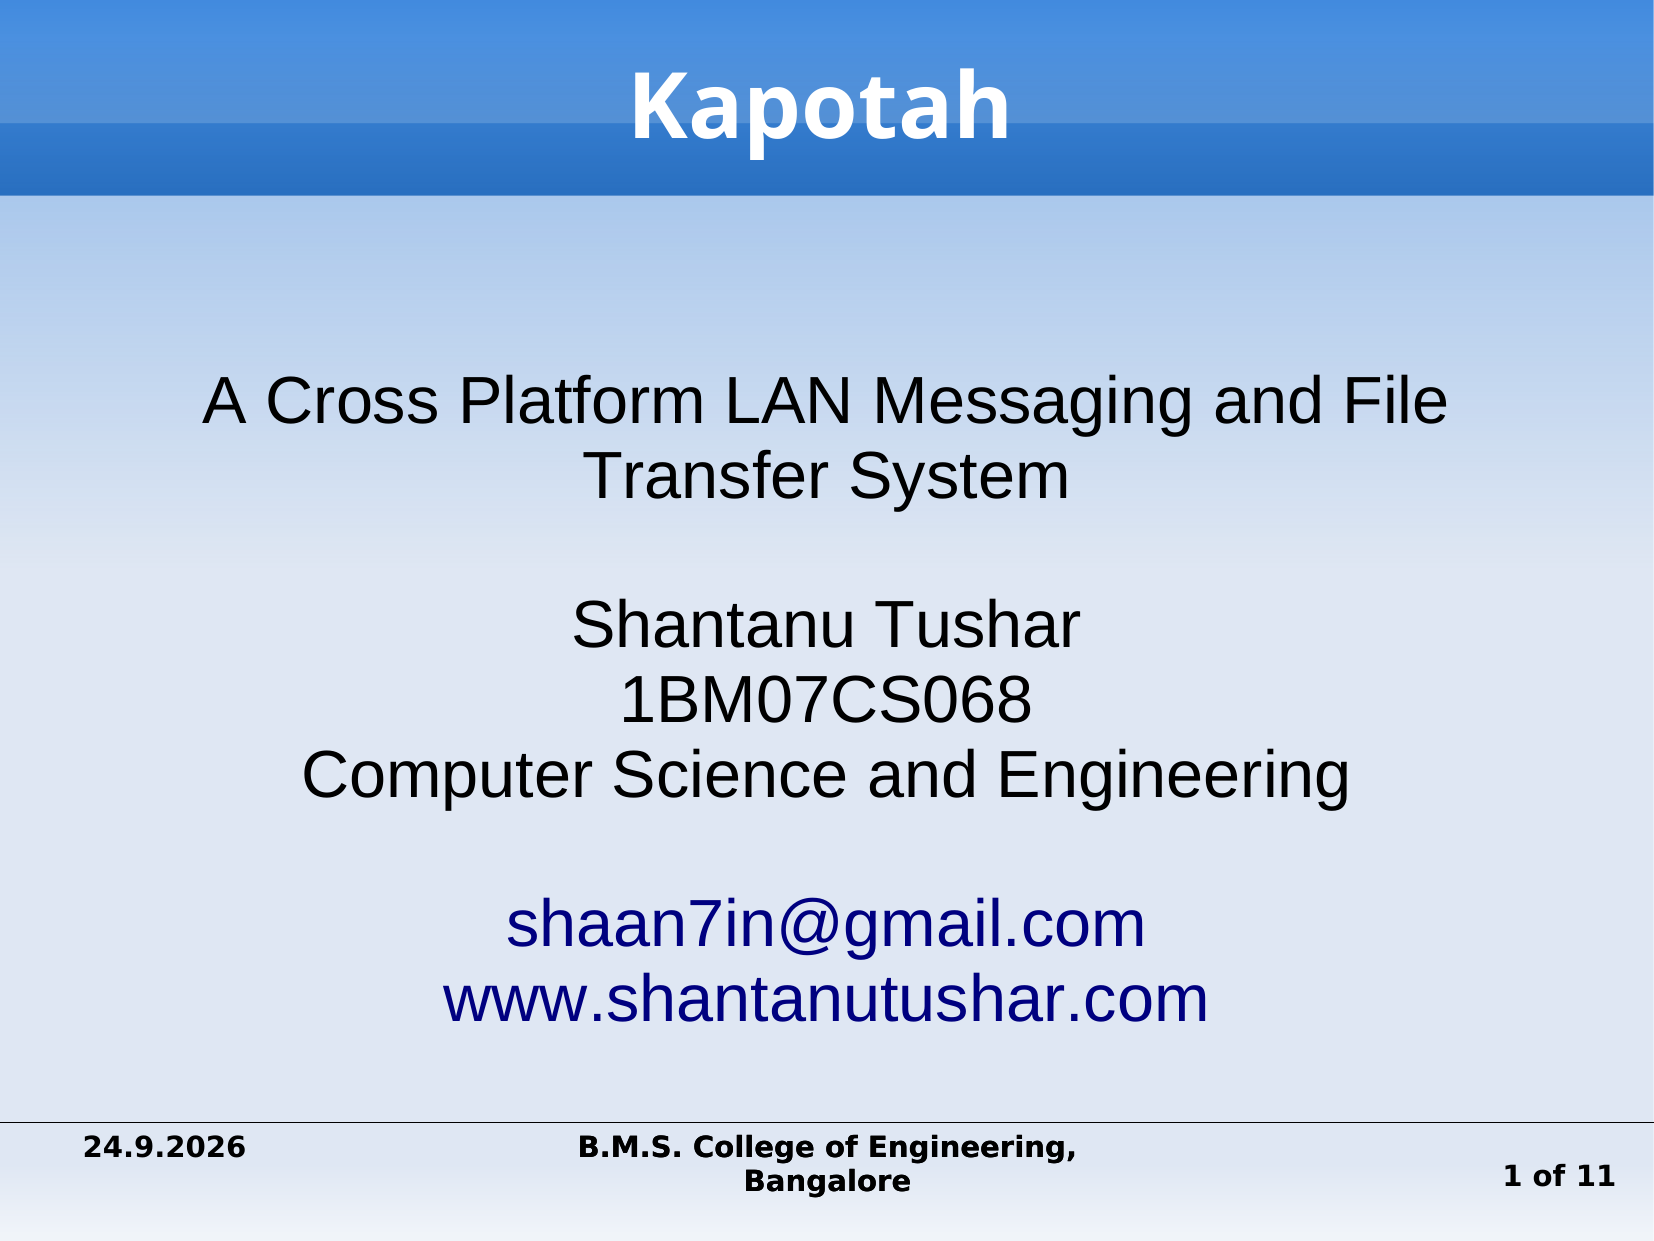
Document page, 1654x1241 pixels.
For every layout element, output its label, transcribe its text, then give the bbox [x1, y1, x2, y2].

picture [0, 1123, 1654, 1241]
picture [0, 0, 1654, 1122]
subtitle A Cross Platform LAN Messaging and File Transfer System Shantanu Tushar 1BM07CS068 Computer Science and Engineering shaan7in@gmail.com www.shantanutushar.com [82, 290, 1571, 1109]
title Kapotah [76, 0, 1565, 208]
